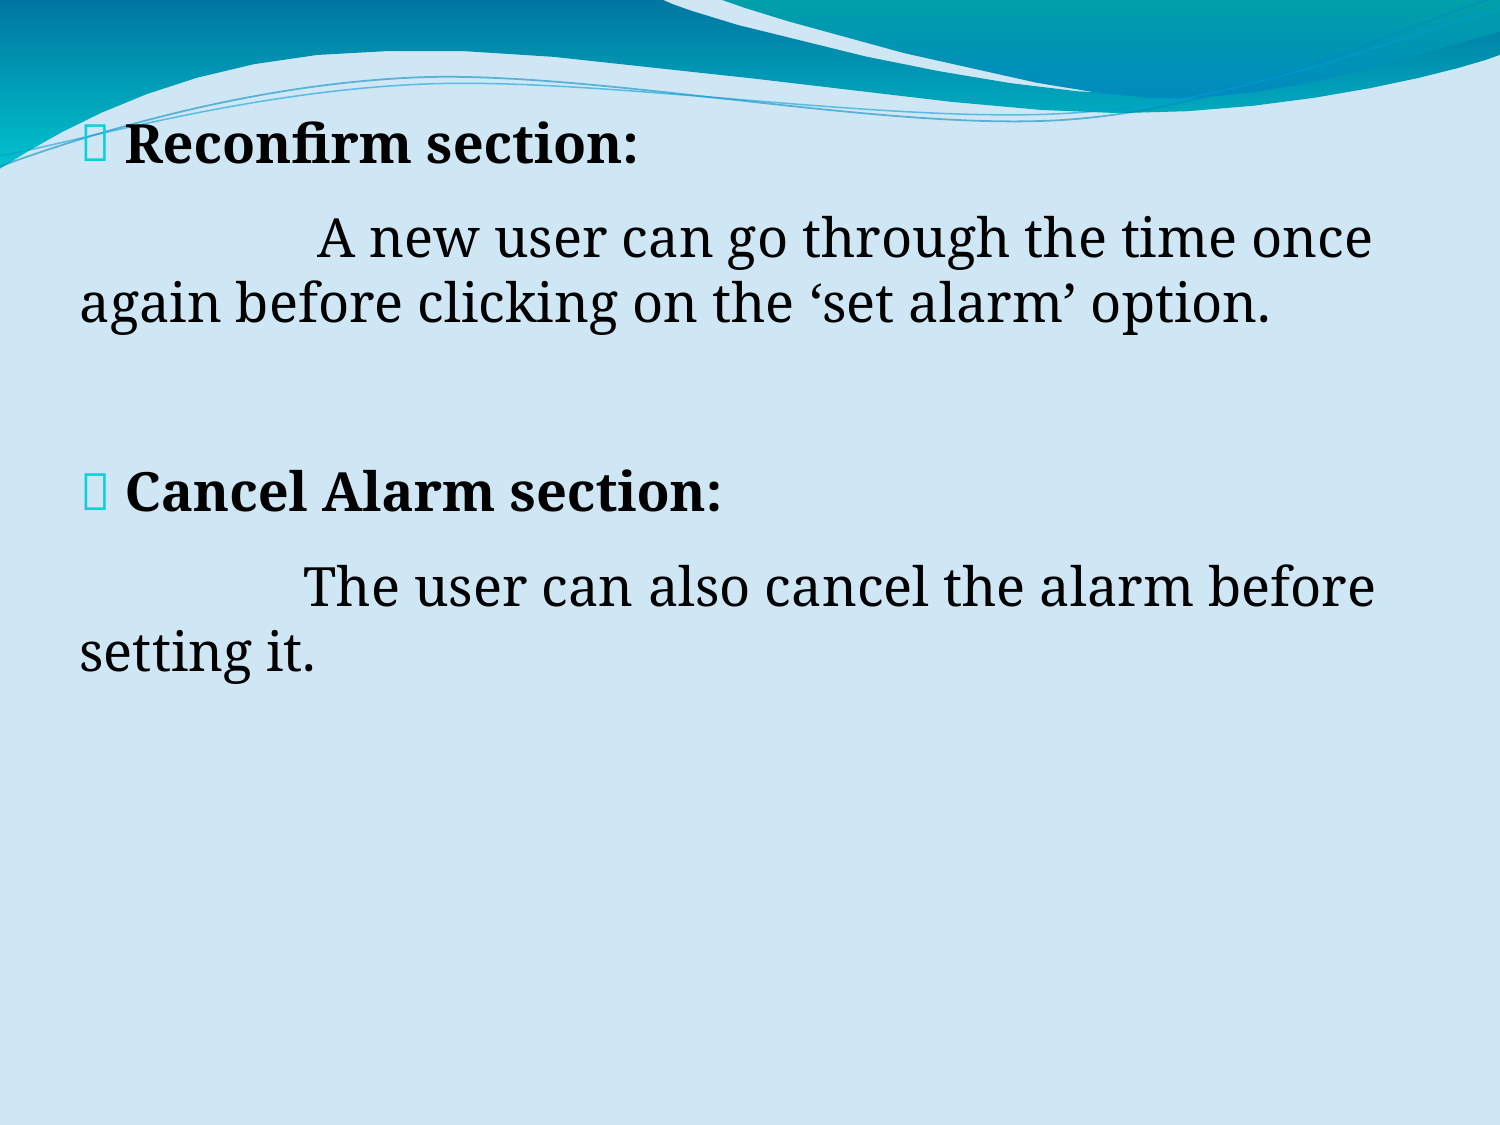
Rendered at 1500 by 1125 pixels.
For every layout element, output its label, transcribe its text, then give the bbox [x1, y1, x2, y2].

list Reconfirm section: A new user can go through the time once again before clicking on the ‘set alarm’ option. Cancel Alarm section: The user can also cancel the alarm before setting it. [64, 101, 1415, 845]
